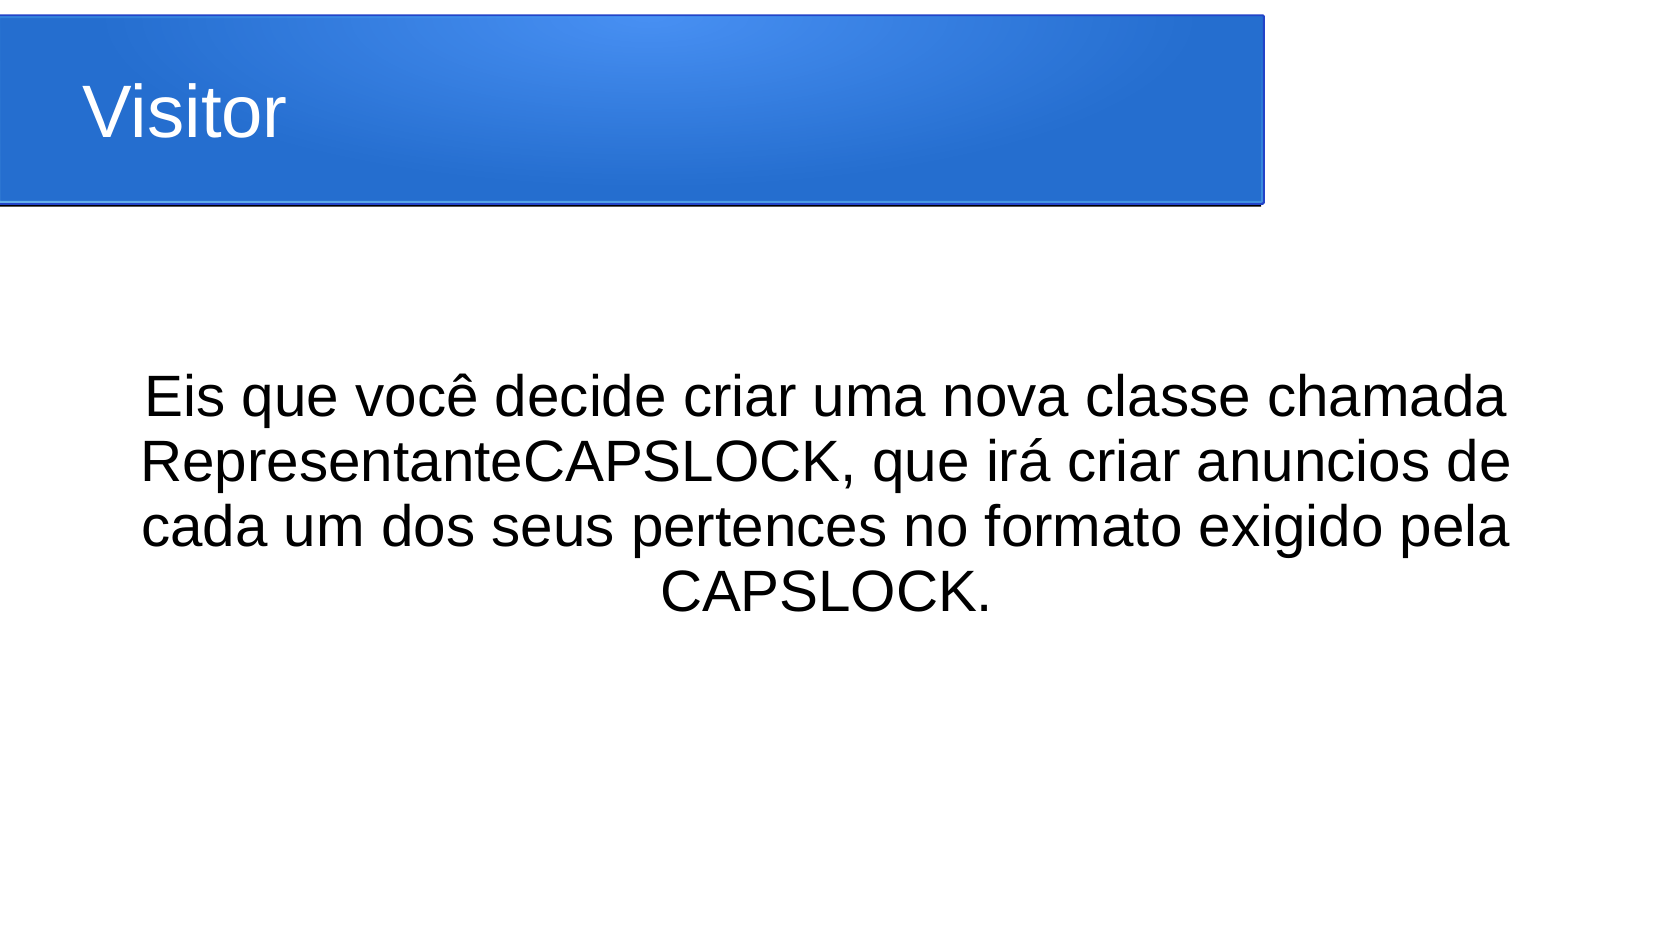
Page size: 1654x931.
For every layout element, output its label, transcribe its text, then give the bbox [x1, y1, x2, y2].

subtitle Eis que você decide criar uma nova classe chamada RepresentanteCAPSLOCK, que irá criar anuncios de cada um dos seus pertences no formato exigido pela CAPSLOCK. [82, 224, 1571, 764]
title Visitor [82, 35, 1235, 189]
